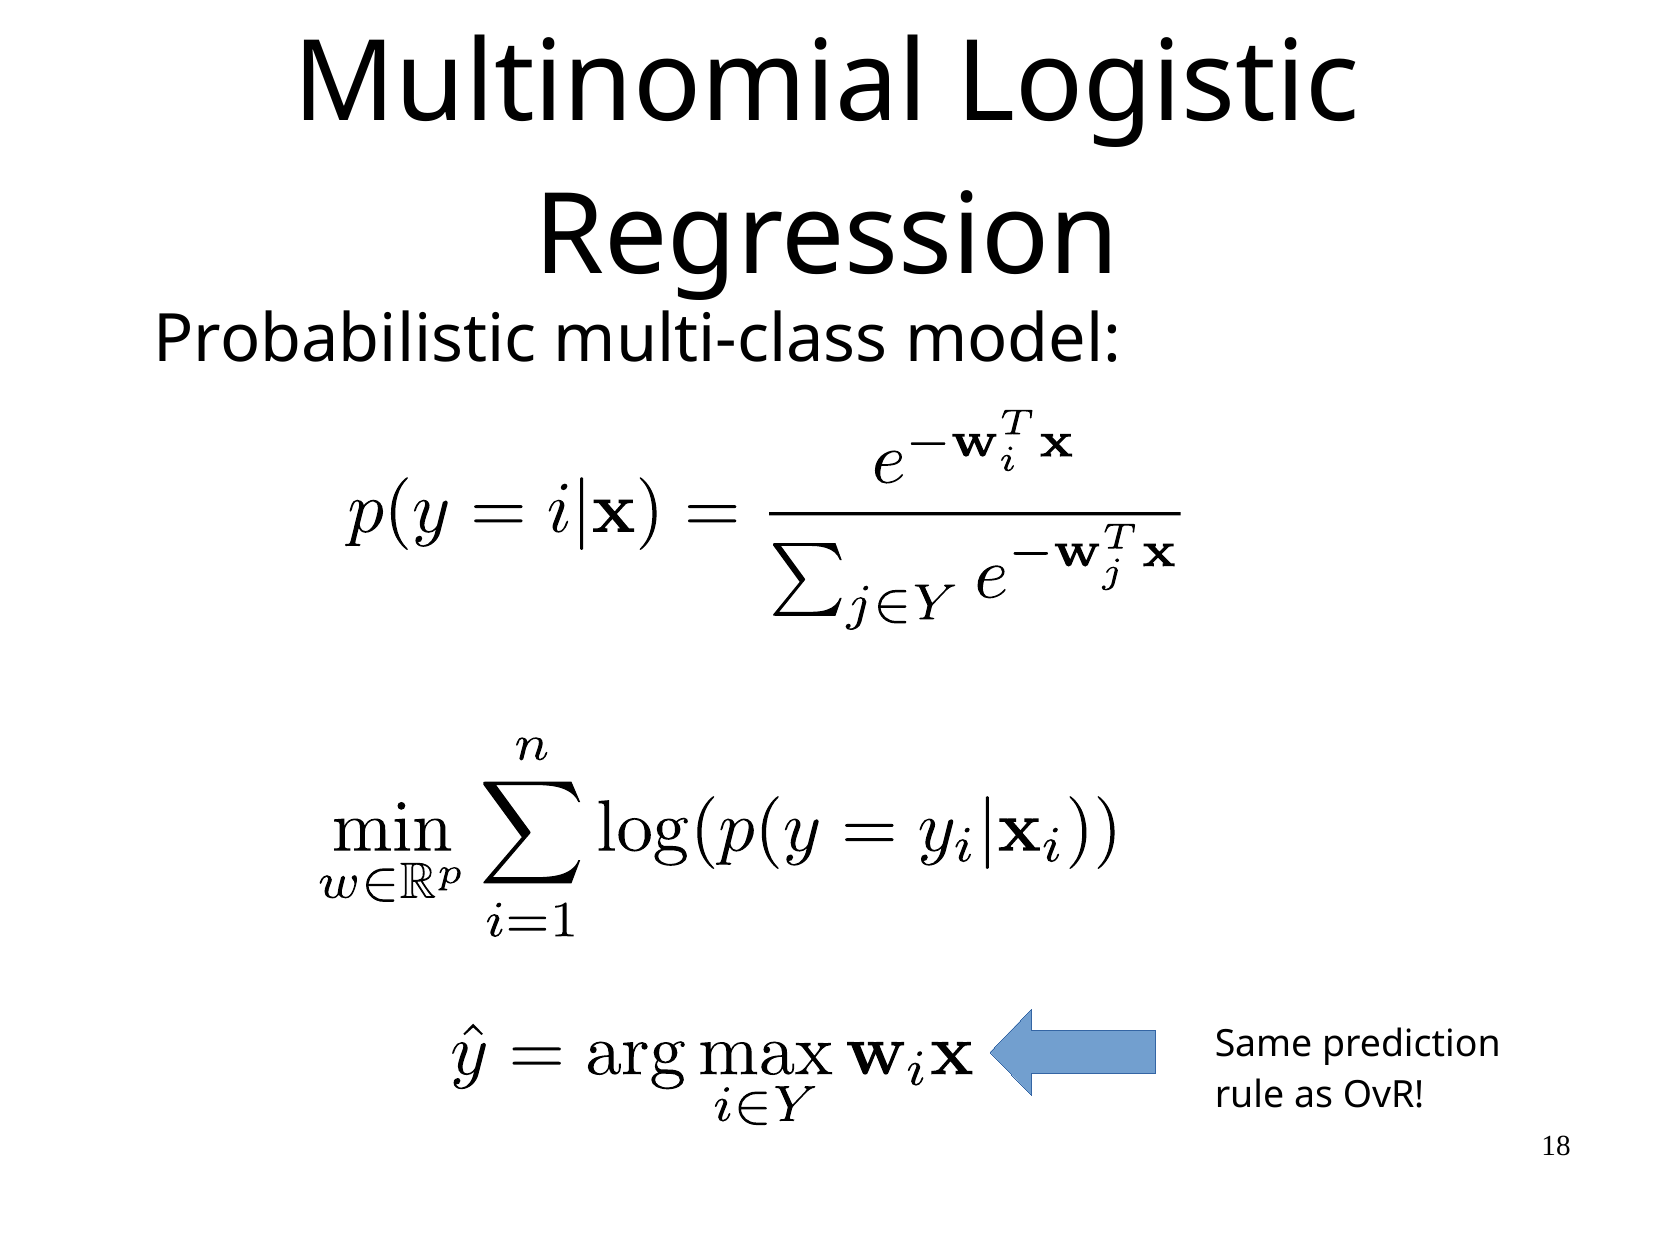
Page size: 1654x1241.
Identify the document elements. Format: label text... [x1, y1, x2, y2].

text_box Same prediction rule as OvR! [1200, 1009, 1546, 1100]
list Probabilistic multi-class model: [82, 290, 1571, 1010]
text_box [345, 409, 1181, 631]
text_box [990, 1009, 1156, 1096]
text_box [317, 737, 1122, 938]
text_box [450, 1023, 974, 1126]
title Multinomial Logistic Regression [82, 49, 1571, 257]
